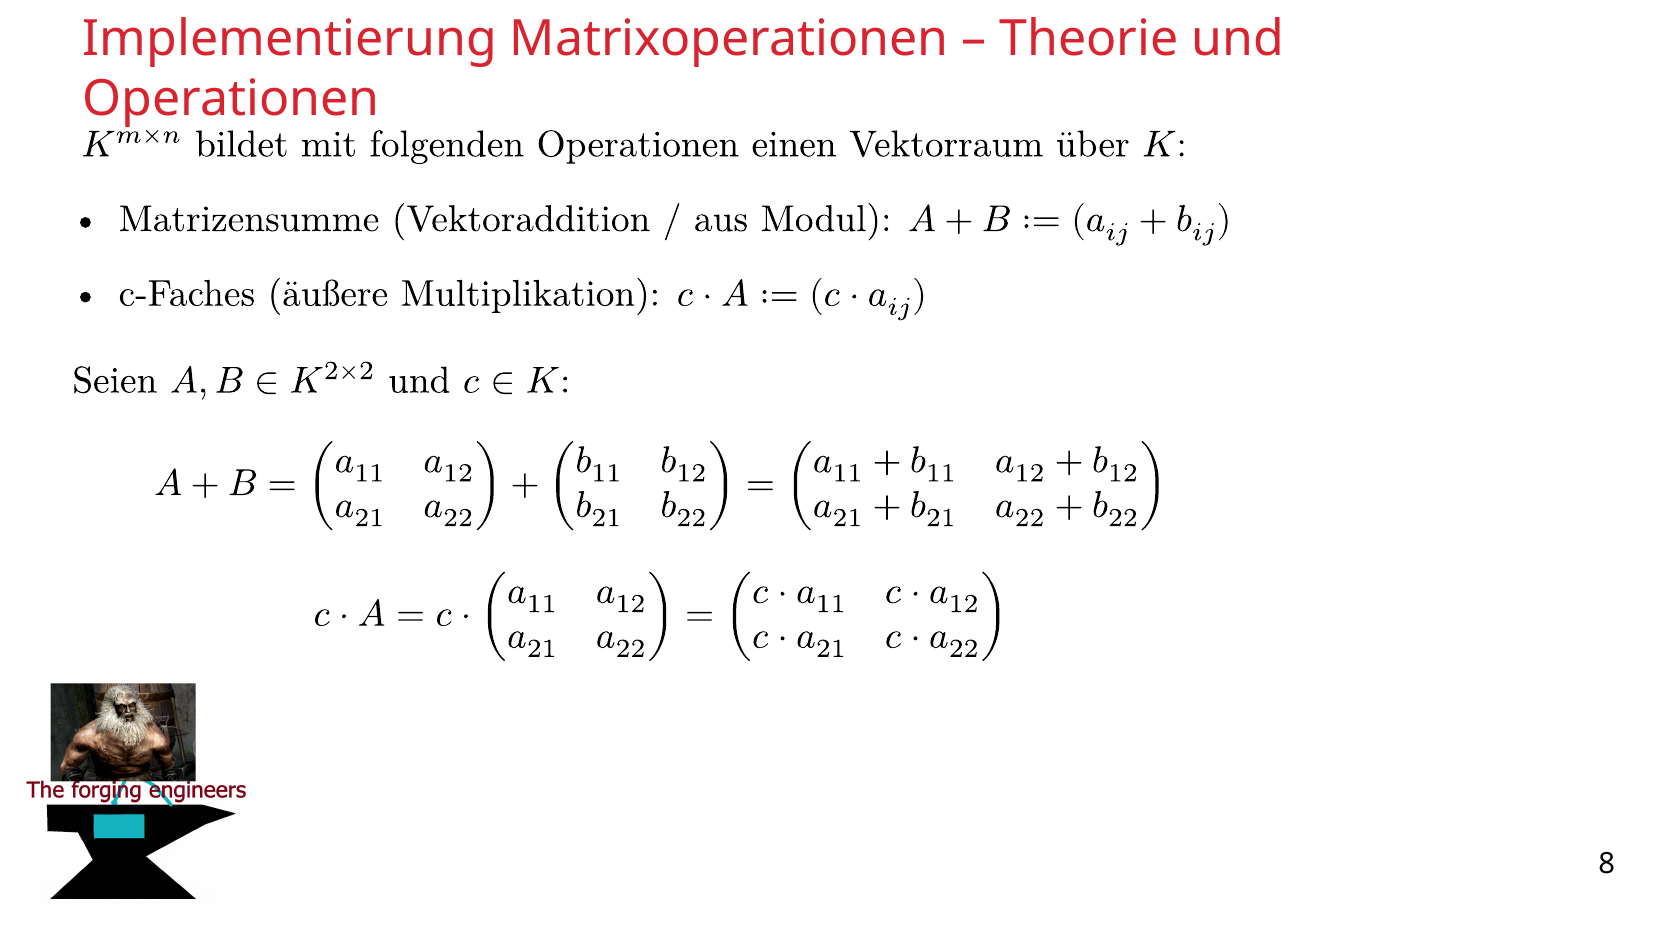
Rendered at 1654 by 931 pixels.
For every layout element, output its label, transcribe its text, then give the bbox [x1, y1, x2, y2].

picture [70, 129, 1228, 321]
picture [17, 679, 254, 916]
title Implementierung Matrixoperationen – Theorie und Operationen [82, 37, 1571, 95]
picture [70, 360, 1161, 663]
